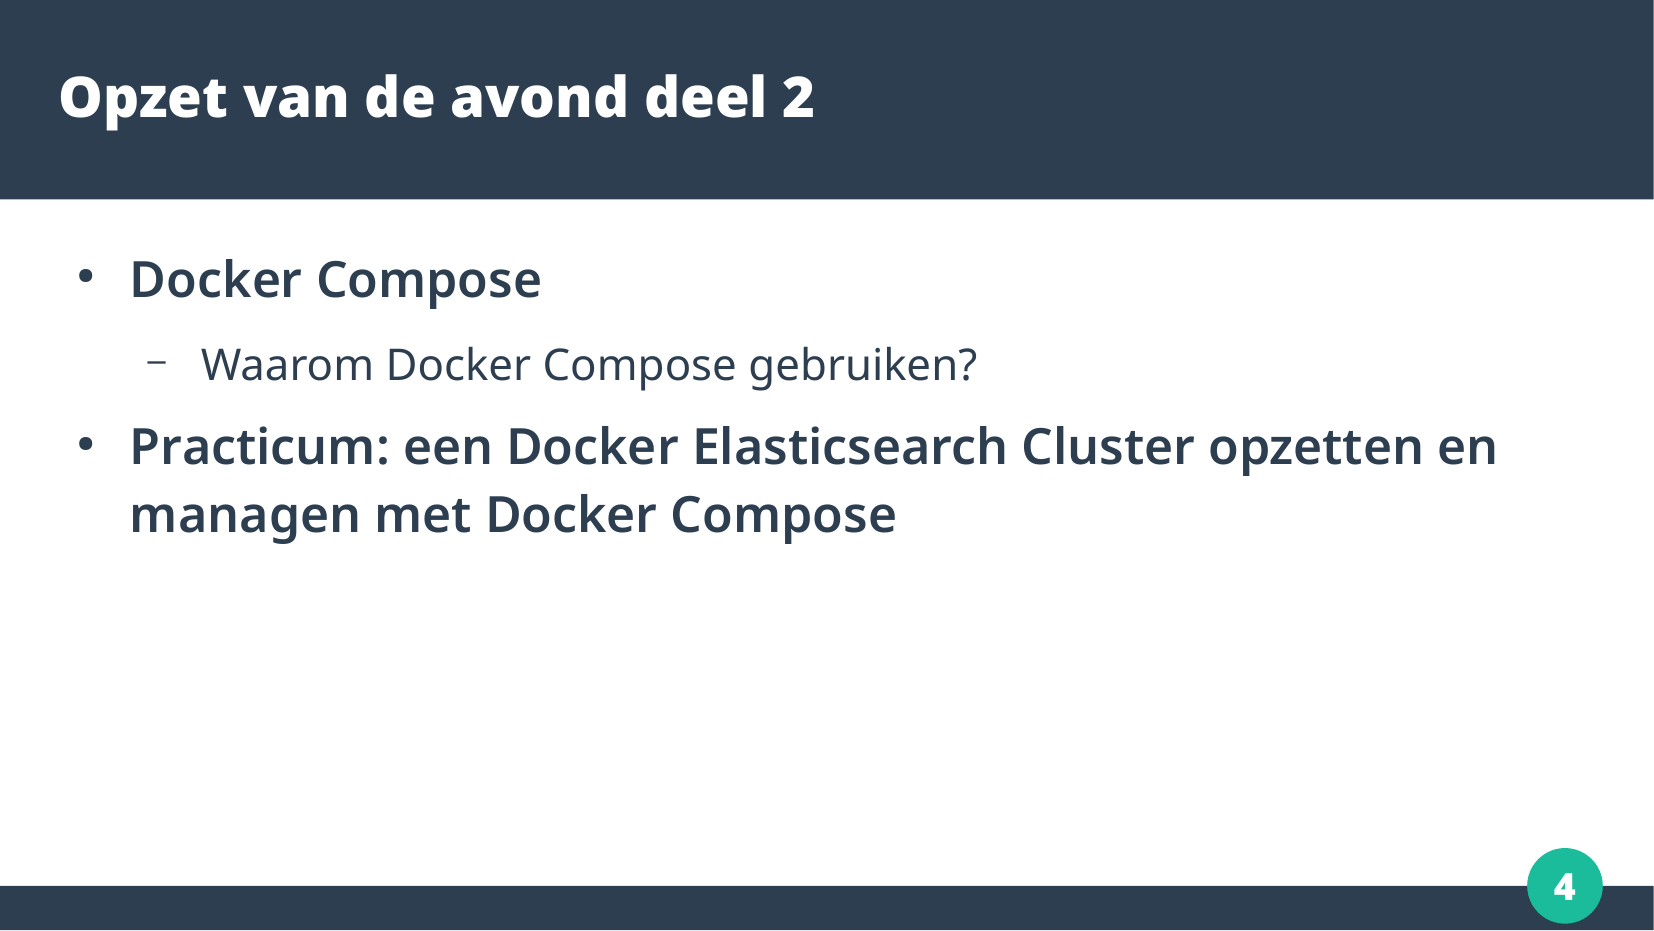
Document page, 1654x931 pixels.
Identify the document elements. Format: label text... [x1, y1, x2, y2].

title Opzet van de avond deel 2 [59, 37, 1595, 156]
list Docker Compose Waarom Docker Compose gebruiken? Practicum: een Docker Elasticsearch Cluster opzetten en managen met Docker Compose [59, 243, 1595, 864]
